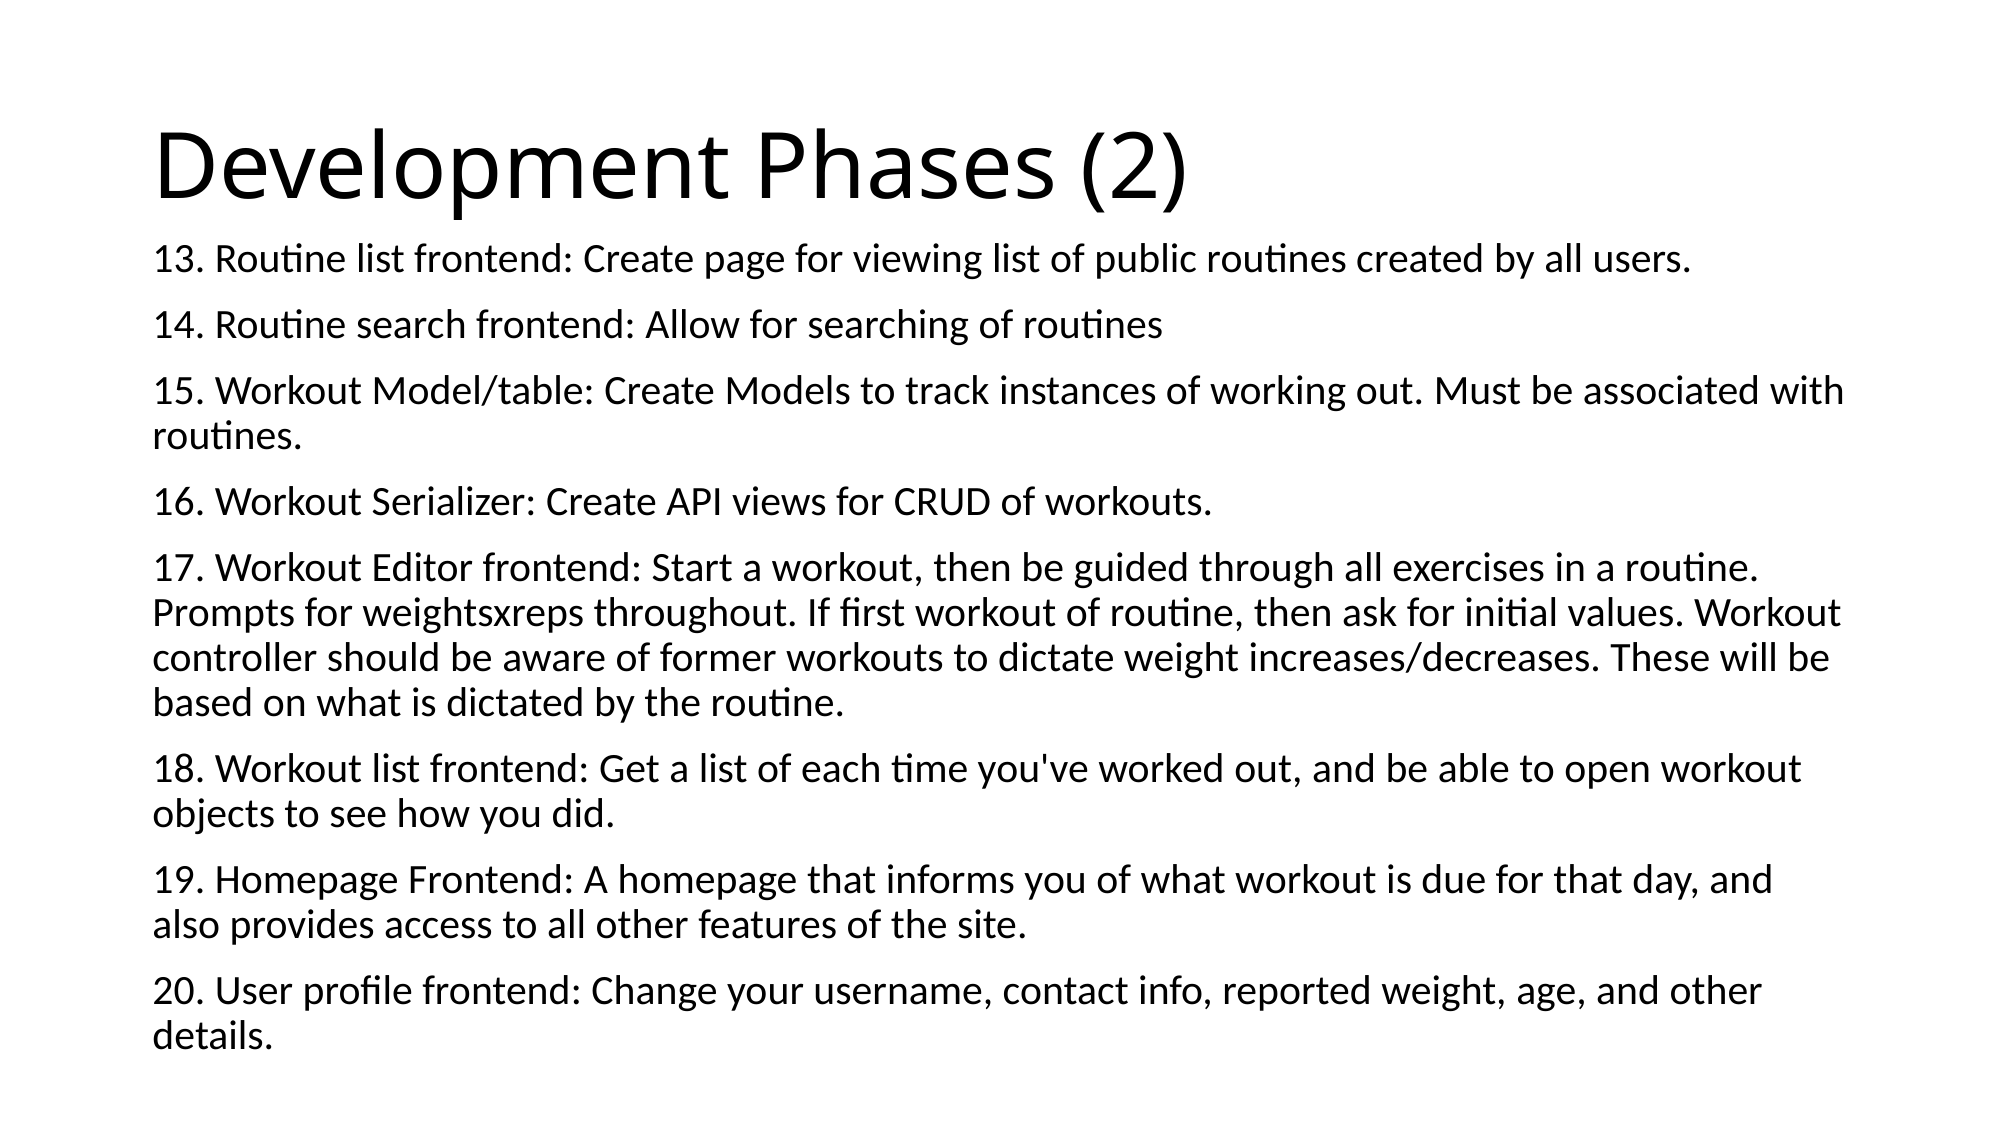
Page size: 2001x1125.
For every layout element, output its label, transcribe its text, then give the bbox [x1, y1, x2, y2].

list 13. Routine list frontend: Create page for viewing list of public routines created by all users. 14. Routine search frontend: Allow for searching of routines 15. Workout Model/table: Create Models to track instances of working out. Must be associated with routines. 16. Workout Serializer: Create API views for CRUD of workouts. 17. Workout Editor frontend: Start a workout, then be guided through all exercises in a routine. Prompts for weightsxreps throughout. If first workout of routine, then ask for initial values. Workout controller should be aware of former workouts to dictate weight increases/decreases. These will be based on what is dictated by the routine. 18. Workout list frontend: Get a list of each time you've worked out, and be able to open workout objects to see how you did. 19. Homepage Frontend: A homepage that informs you of what workout is due for that day, and also provides access to all other features of the site. 20. User profile frontend: Change your username, contact info, reported weight, age, and other details. [137, 229, 1863, 1125]
title Development Phases (2) [137, 59, 1863, 229]
